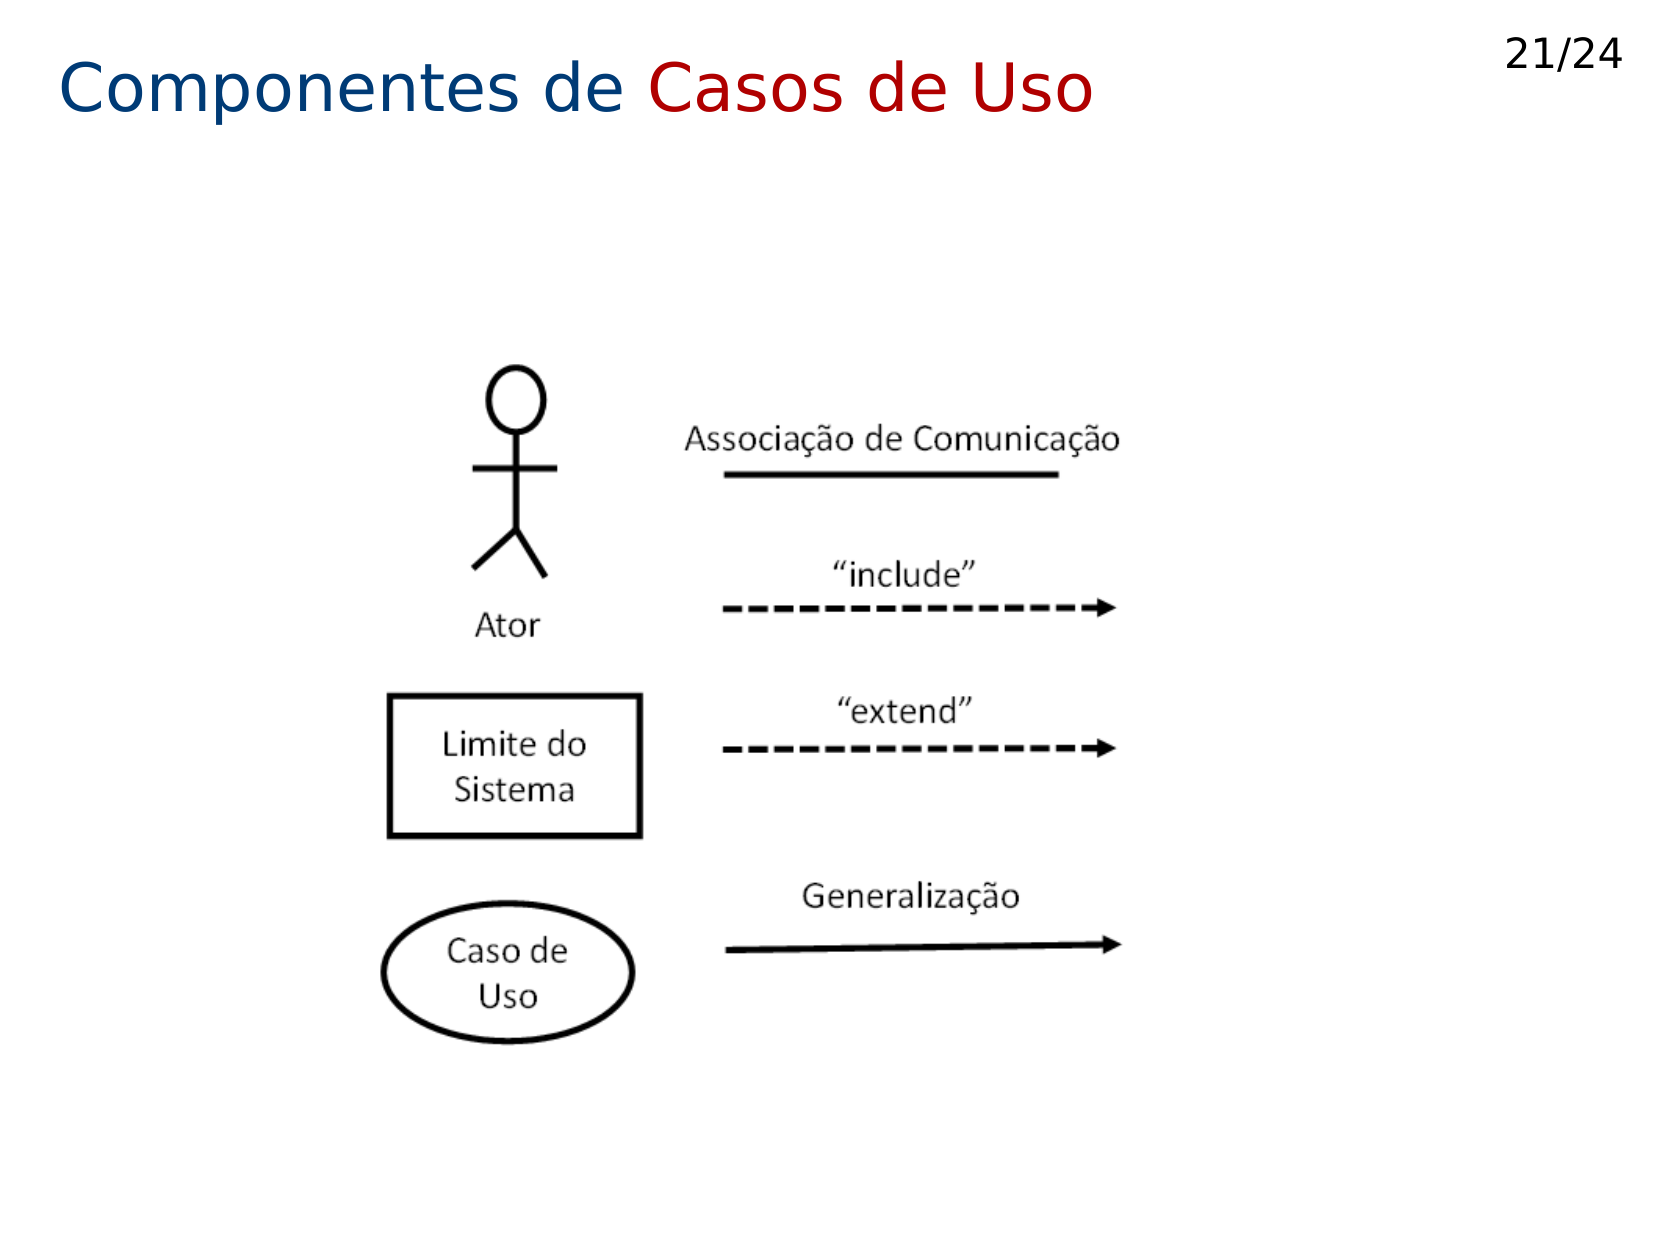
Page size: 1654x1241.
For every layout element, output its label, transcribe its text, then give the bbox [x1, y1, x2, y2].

picture [376, 363, 1138, 1060]
title Componentes de Casos de Uso [59, 29, 1506, 148]
